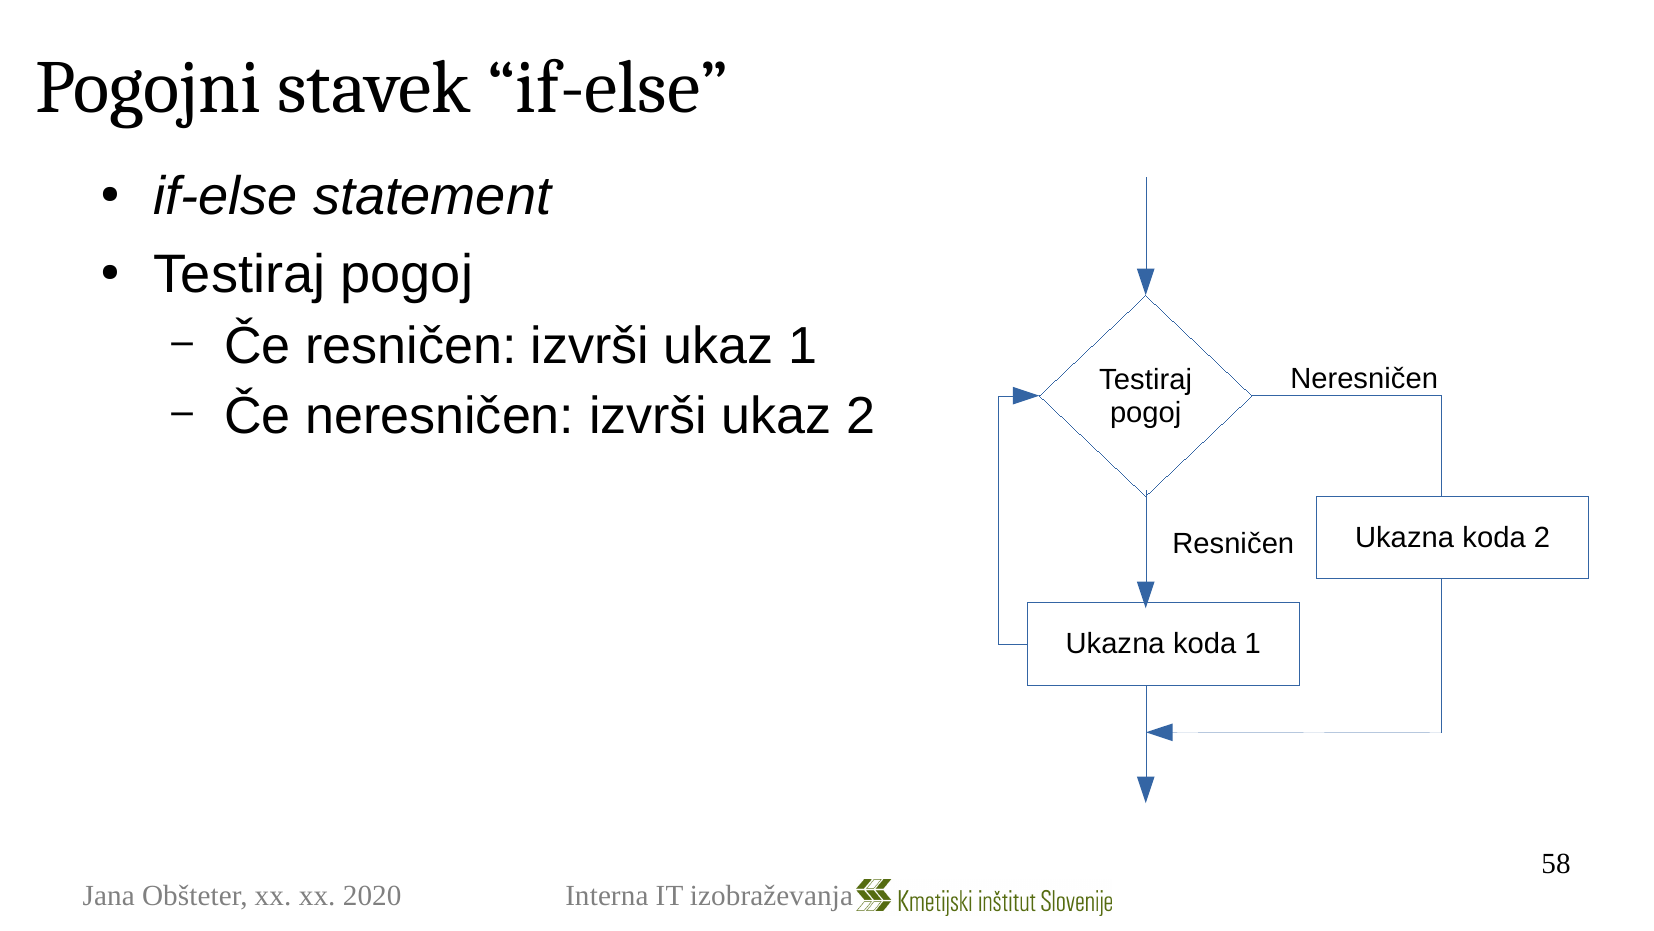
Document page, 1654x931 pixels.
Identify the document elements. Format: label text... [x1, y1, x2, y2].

text_box Resničen [1157, 519, 1316, 568]
text_box Ukazna koda 1 [1027, 602, 1300, 686]
text_box Testiraj pogoj [1039, 295, 1252, 497]
list if-else statement Testiraj pogoj Če resničen: izvrši ukaz 1 Če neresničen: izvrši ukaz 2 [82, 165, 1642, 827]
picture [856, 879, 1112, 916]
title Pogojni stavek “if-else” [35, 21, 1524, 154]
text_box Neresničen [1275, 354, 1459, 402]
text_box Ukazna koda 2 [1316, 496, 1589, 579]
